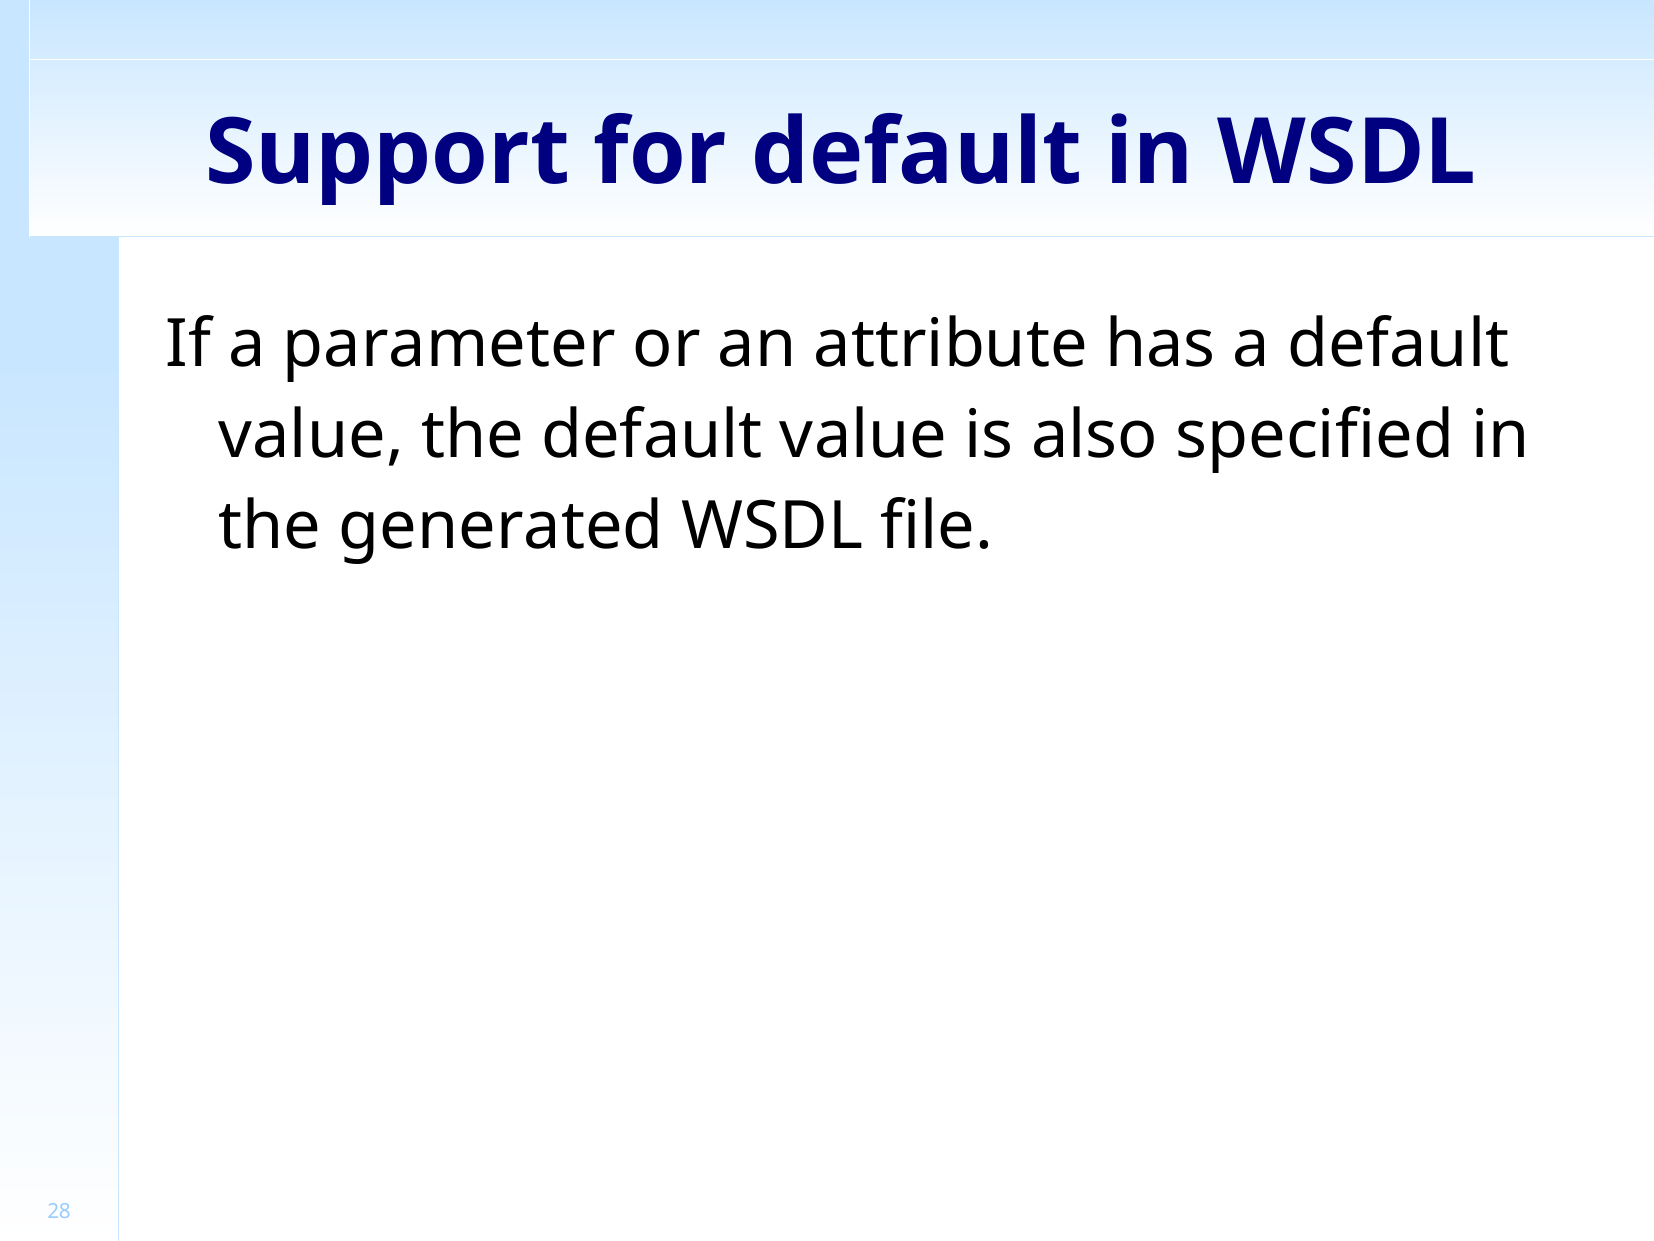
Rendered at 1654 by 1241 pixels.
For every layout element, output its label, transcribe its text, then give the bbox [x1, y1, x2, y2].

list If a parameter or an attribute has a default value, the default value is also specified in the generated WSDL file. [147, 295, 1625, 1182]
title Support for default in WSDL [29, 59, 1654, 237]
